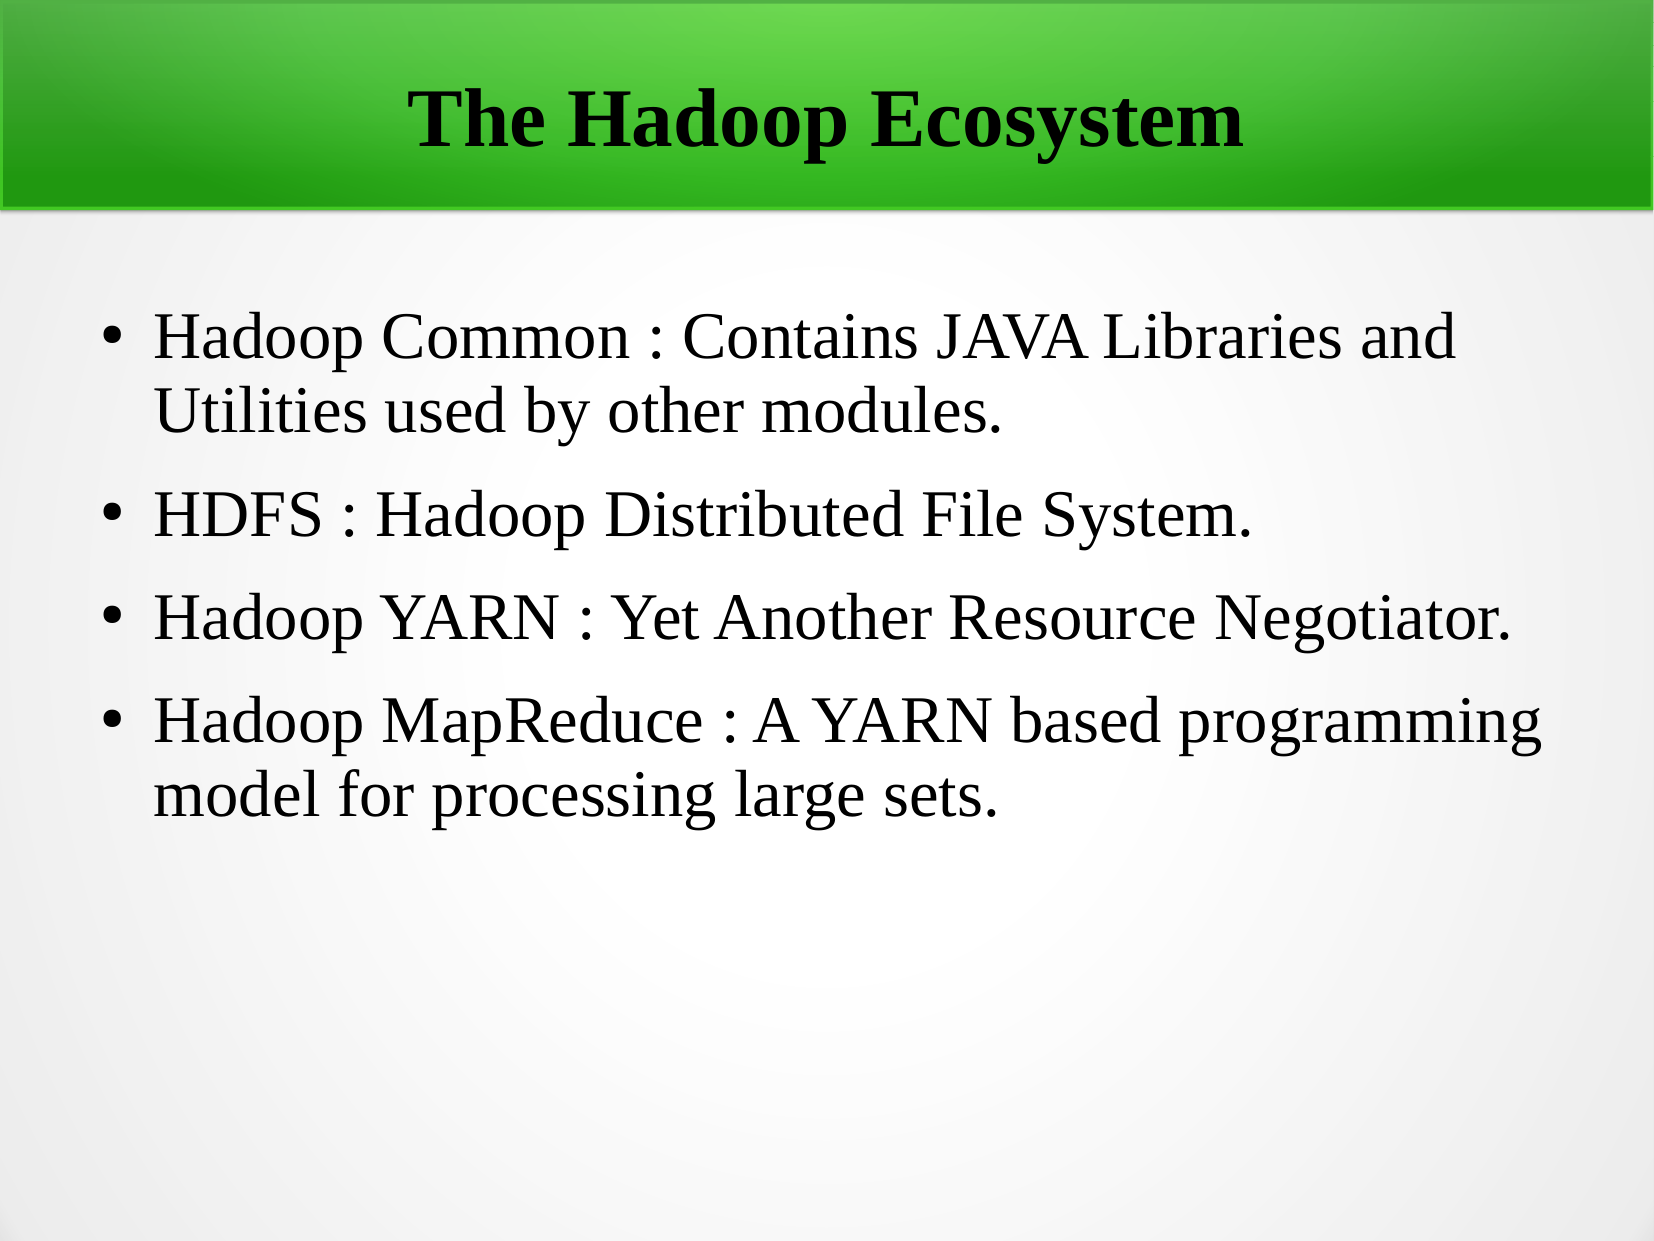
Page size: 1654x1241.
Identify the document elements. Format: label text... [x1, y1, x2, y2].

title The Hadoop Ecosystem [82, 47, 1571, 189]
list Hadoop Common : Contains JAVA Libraries and Utilities used by other modules. HDFS : Hadoop Distributed File System. Hadoop YARN : Yet Another Resource Negotiator. Hadoop MapReduce : A YARN based programming model for processing large sets. [82, 299, 1571, 1019]
